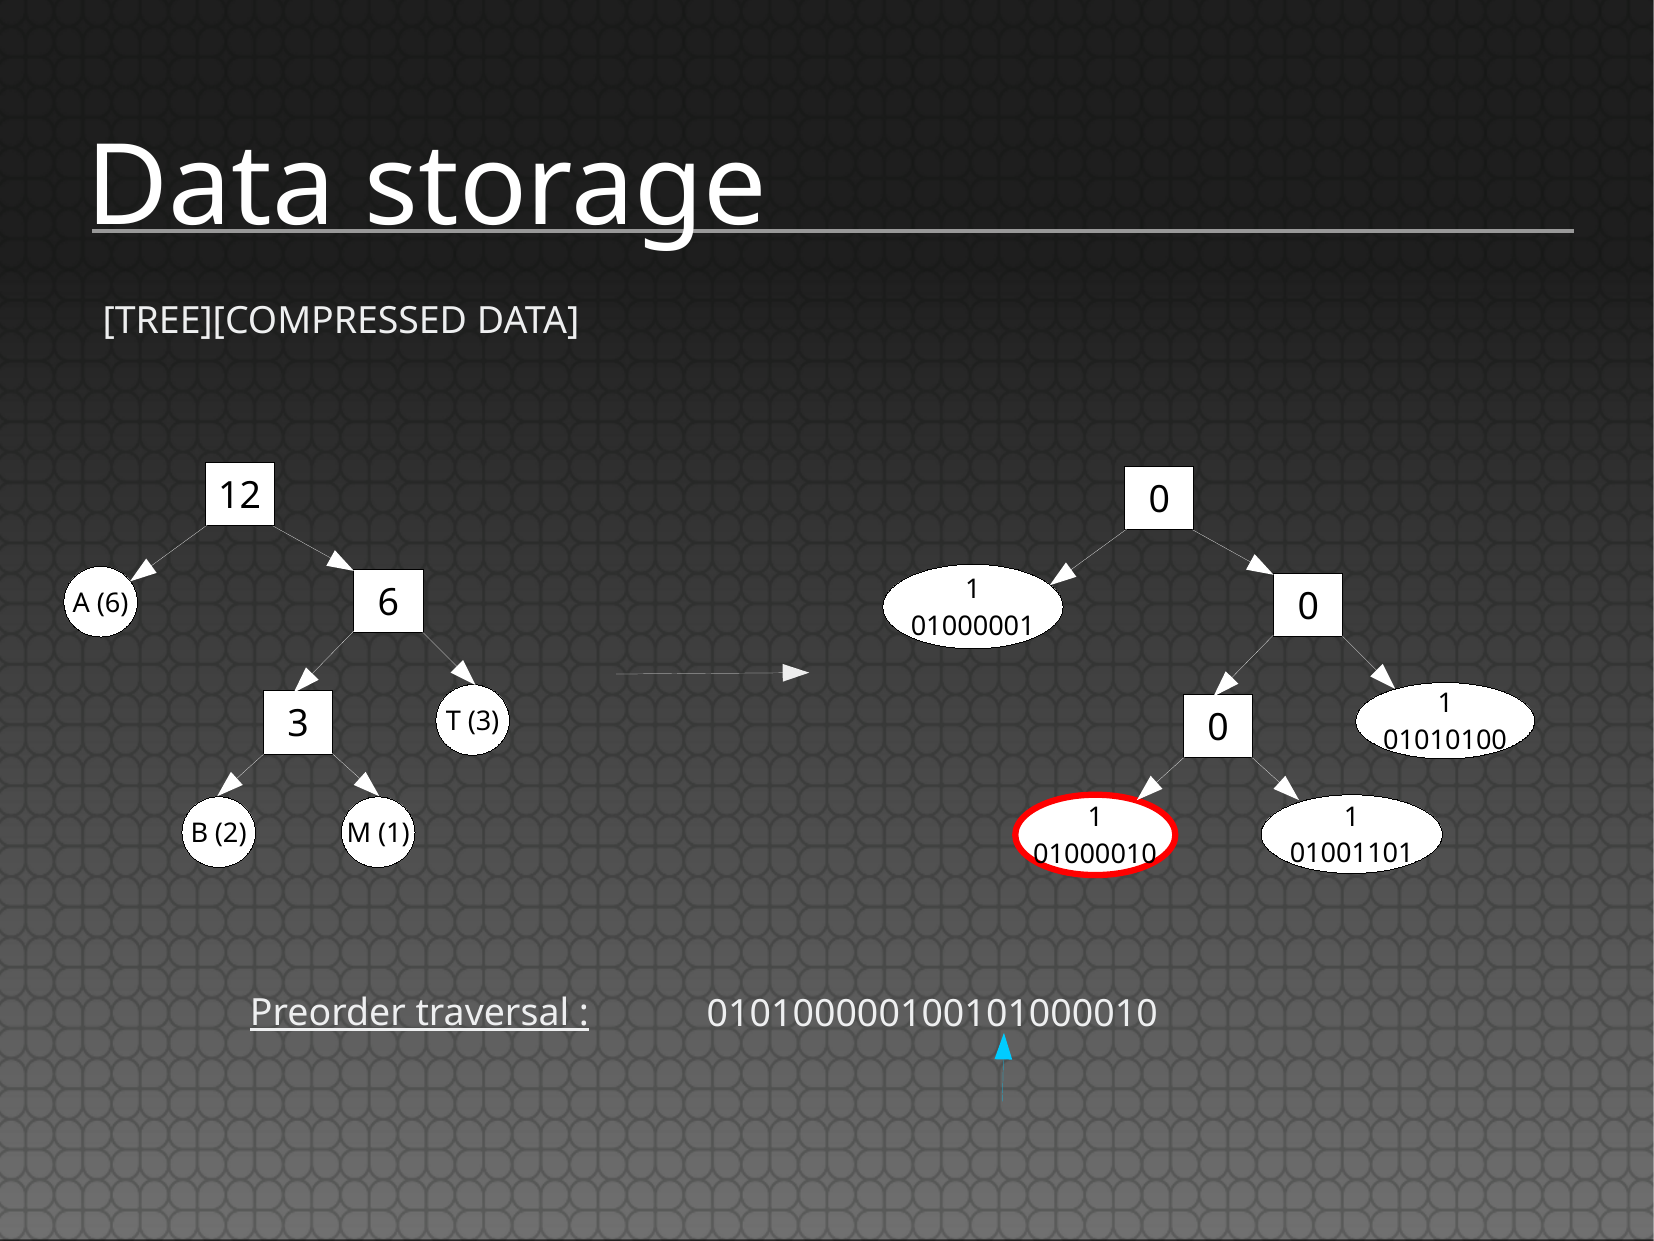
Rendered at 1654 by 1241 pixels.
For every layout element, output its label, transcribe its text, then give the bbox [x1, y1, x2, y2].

text_box A (6) [63, 566, 138, 638]
text_box 3 [263, 690, 333, 755]
text_box 1 01000010 [1015, 794, 1176, 876]
text_box M (1) [341, 796, 416, 868]
text_box Preorder traversal : [235, 977, 645, 1037]
text_box 0 [1183, 694, 1253, 758]
title Data storage [86, 112, 1576, 249]
text_box 12 [205, 462, 275, 526]
text_box 1 01000001 [882, 564, 1064, 649]
picture [0, 0, 1654, 1241]
text_box 6 [353, 569, 424, 633]
text_box T (3) [435, 684, 510, 756]
text_box 1 01001101 [1261, 794, 1443, 874]
text_box 1 01010100 [1355, 682, 1535, 759]
text_box 010100000100101000010 [691, 979, 1221, 1038]
text_box 0 [1273, 573, 1343, 637]
text_box 0 [1124, 466, 1194, 530]
text_box B (2) [181, 796, 256, 868]
text_box [TREE][COMPRESSED DATA] [87, 285, 953, 388]
